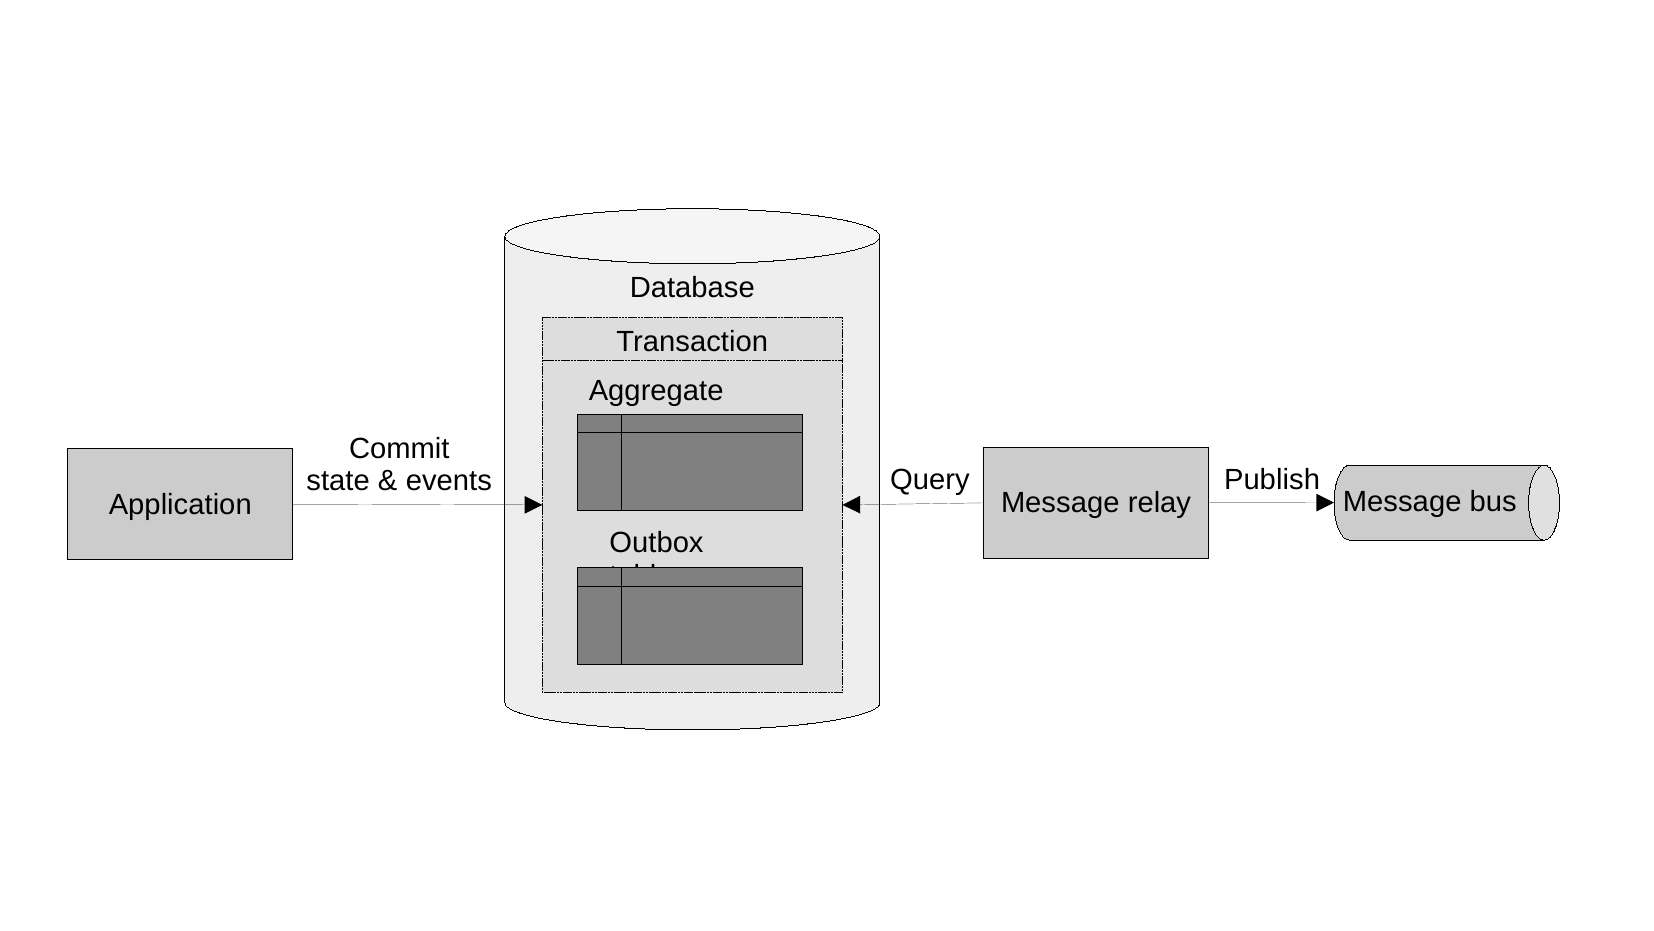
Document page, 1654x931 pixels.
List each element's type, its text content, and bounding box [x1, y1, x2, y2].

text_box Database [504, 237, 880, 504]
text_box Outbox table [594, 518, 789, 568]
text_box [43, 187, 1581, 750]
text_box Query [875, 455, 985, 504]
text_box Message bus [1328, 477, 1532, 526]
text_box Commit state & events [291, 424, 507, 505]
text_box Payment processor [1532, 465, 1560, 541]
text_box Publish [1209, 455, 1335, 504]
text_box Application [67, 448, 293, 560]
text_box Database [504, 505, 880, 730]
text_box Aggregate state [574, 366, 809, 448]
text_box Message relay [983, 447, 1209, 559]
text_box Transaction [542, 317, 843, 693]
